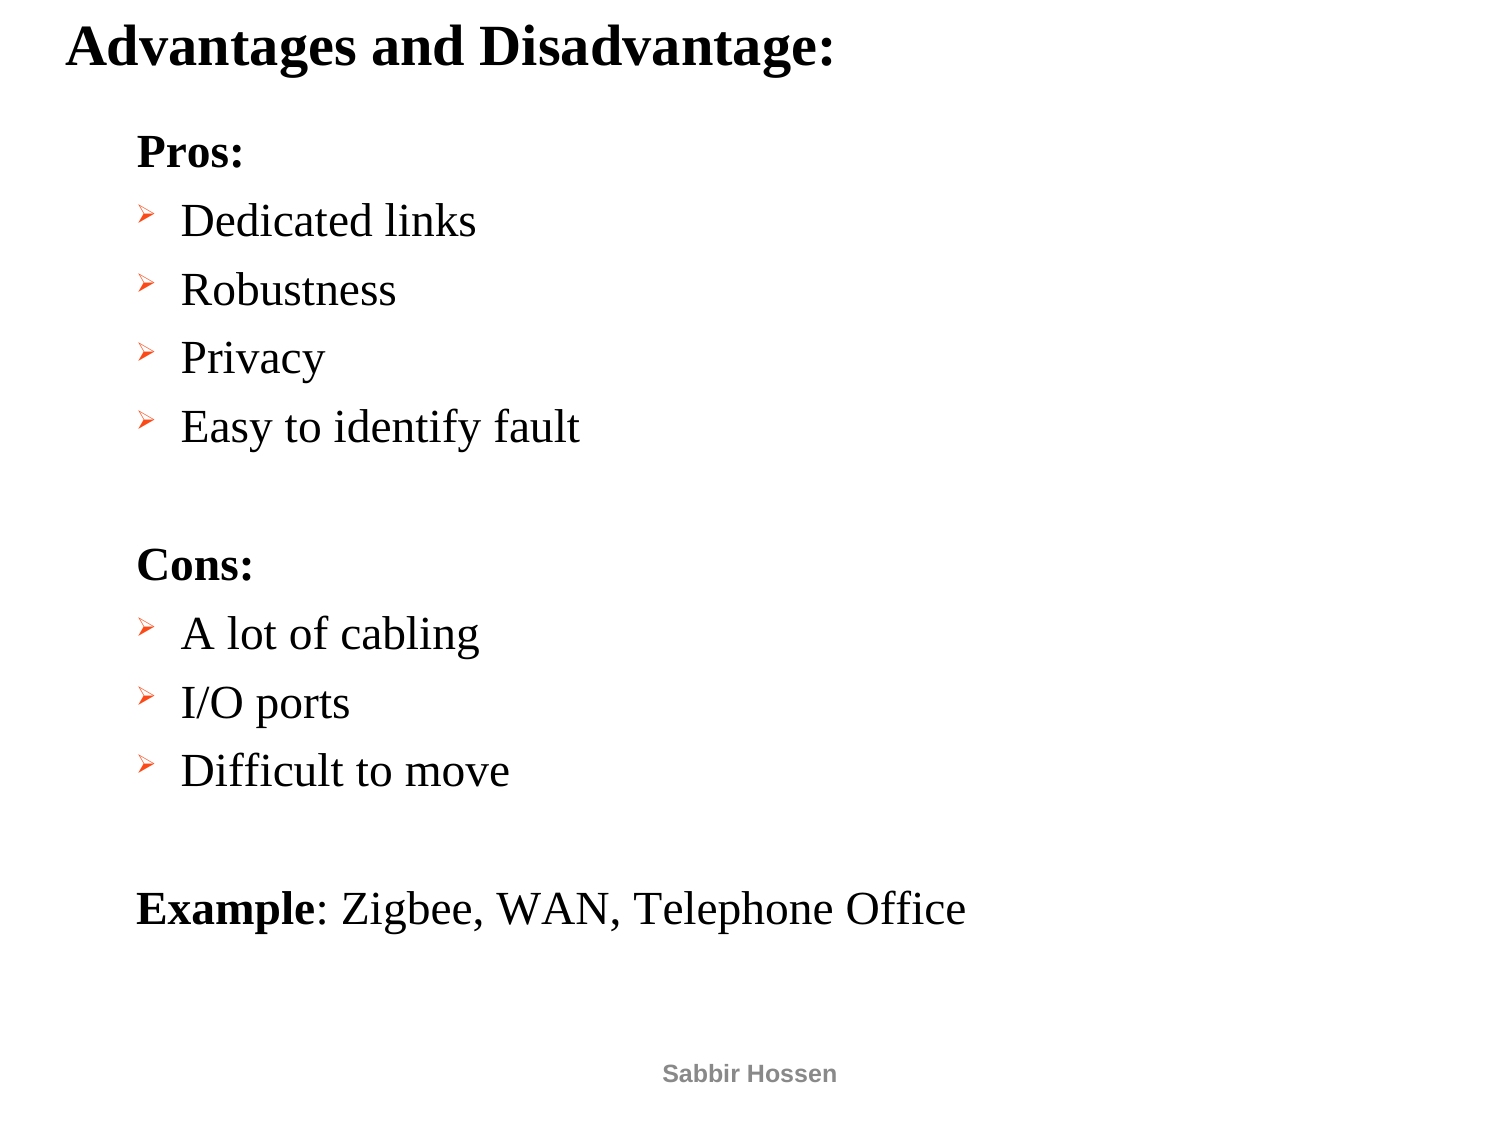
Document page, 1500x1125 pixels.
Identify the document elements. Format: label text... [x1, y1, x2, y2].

text_box Sabbir Hossen [496, 1042, 1004, 1103]
list Advantages and Disadvantage: [49, 0, 1500, 1100]
text_box Pros: Dedicated links Robustness Privacy Easy to identify fault Cons: A lot of cabling I/O ports Difficult to move Example: Zigbee, WAN, Telephone Office [50, 112, 1463, 951]
